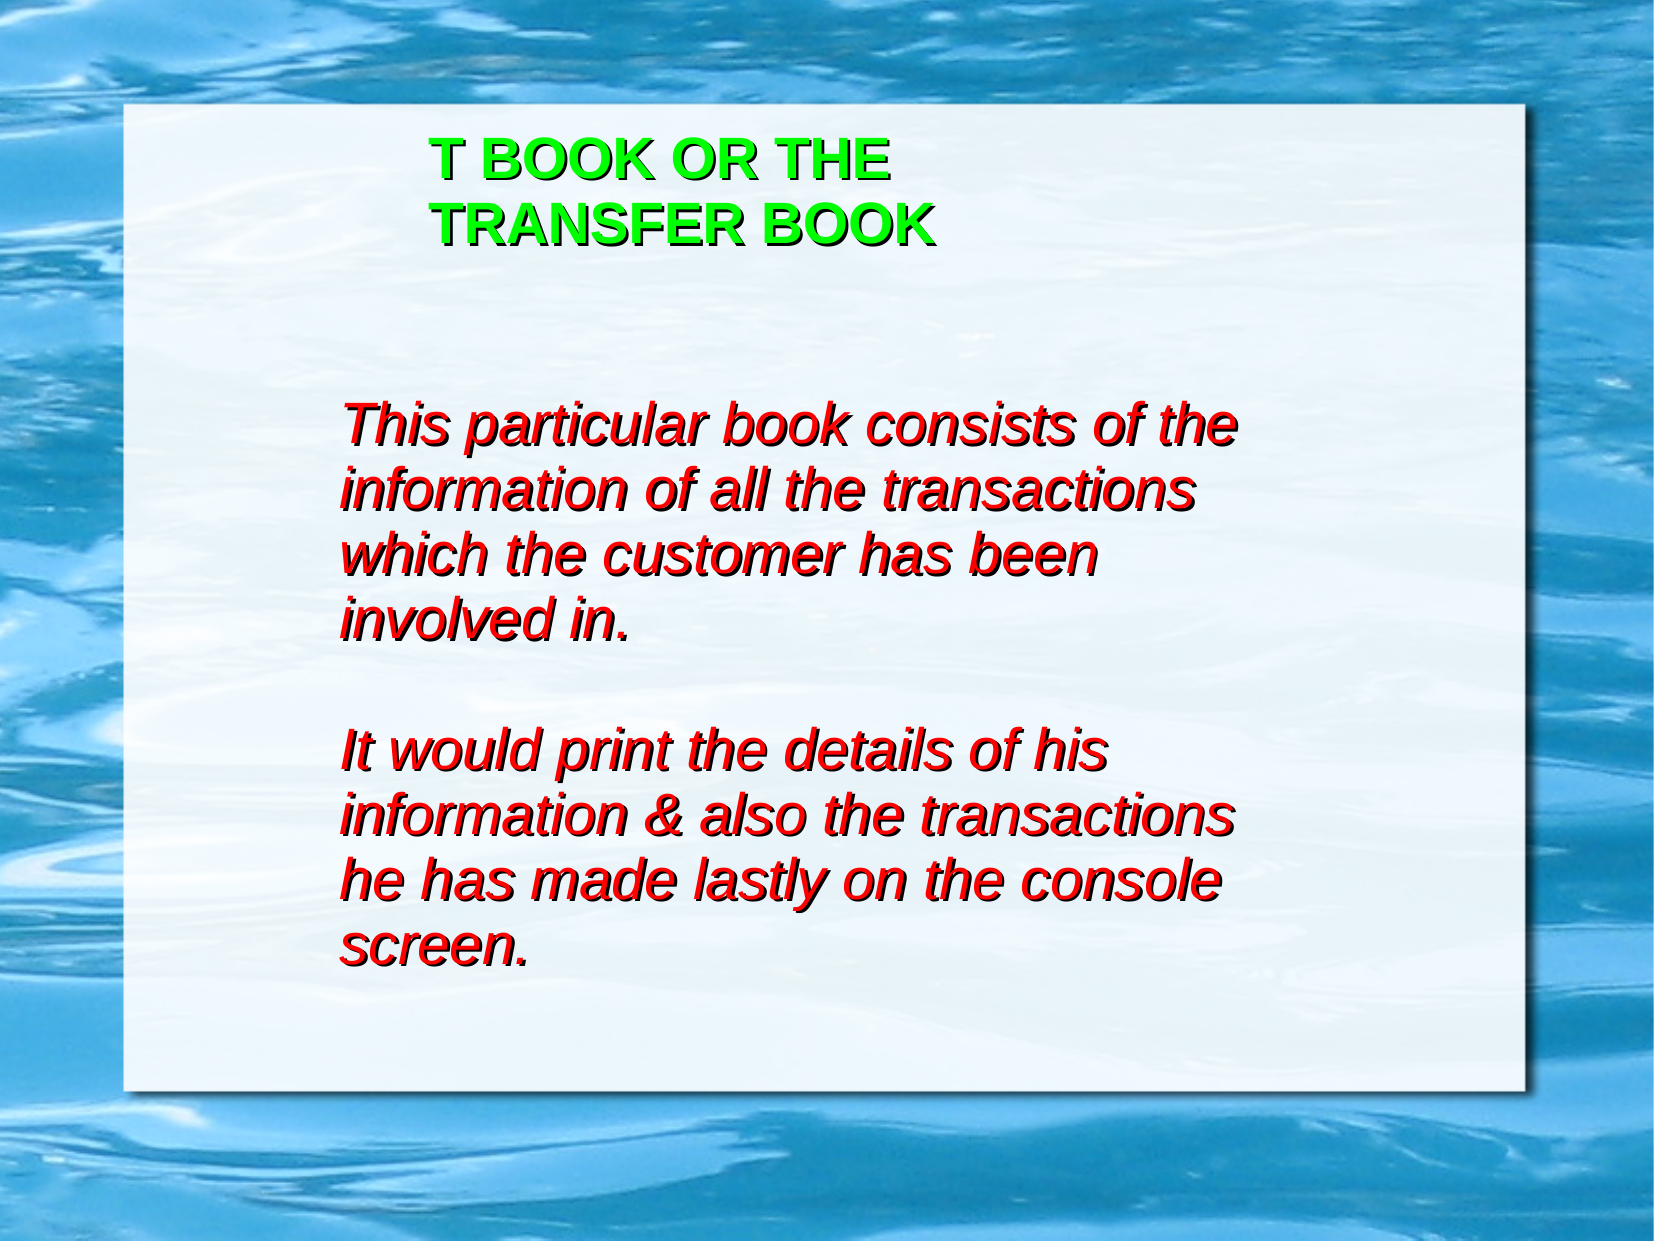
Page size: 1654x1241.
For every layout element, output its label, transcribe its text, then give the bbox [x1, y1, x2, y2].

picture [0, 0, 1654, 1241]
text_box T BOOK OR THE TRANSFER BOOK [413, 118, 1211, 263]
text_box This particular book consists of the information of all the transactions which the customer has been involved in. It would print the details of his information & also the transactions he has made lastly on the console screen. [324, 383, 1300, 984]
